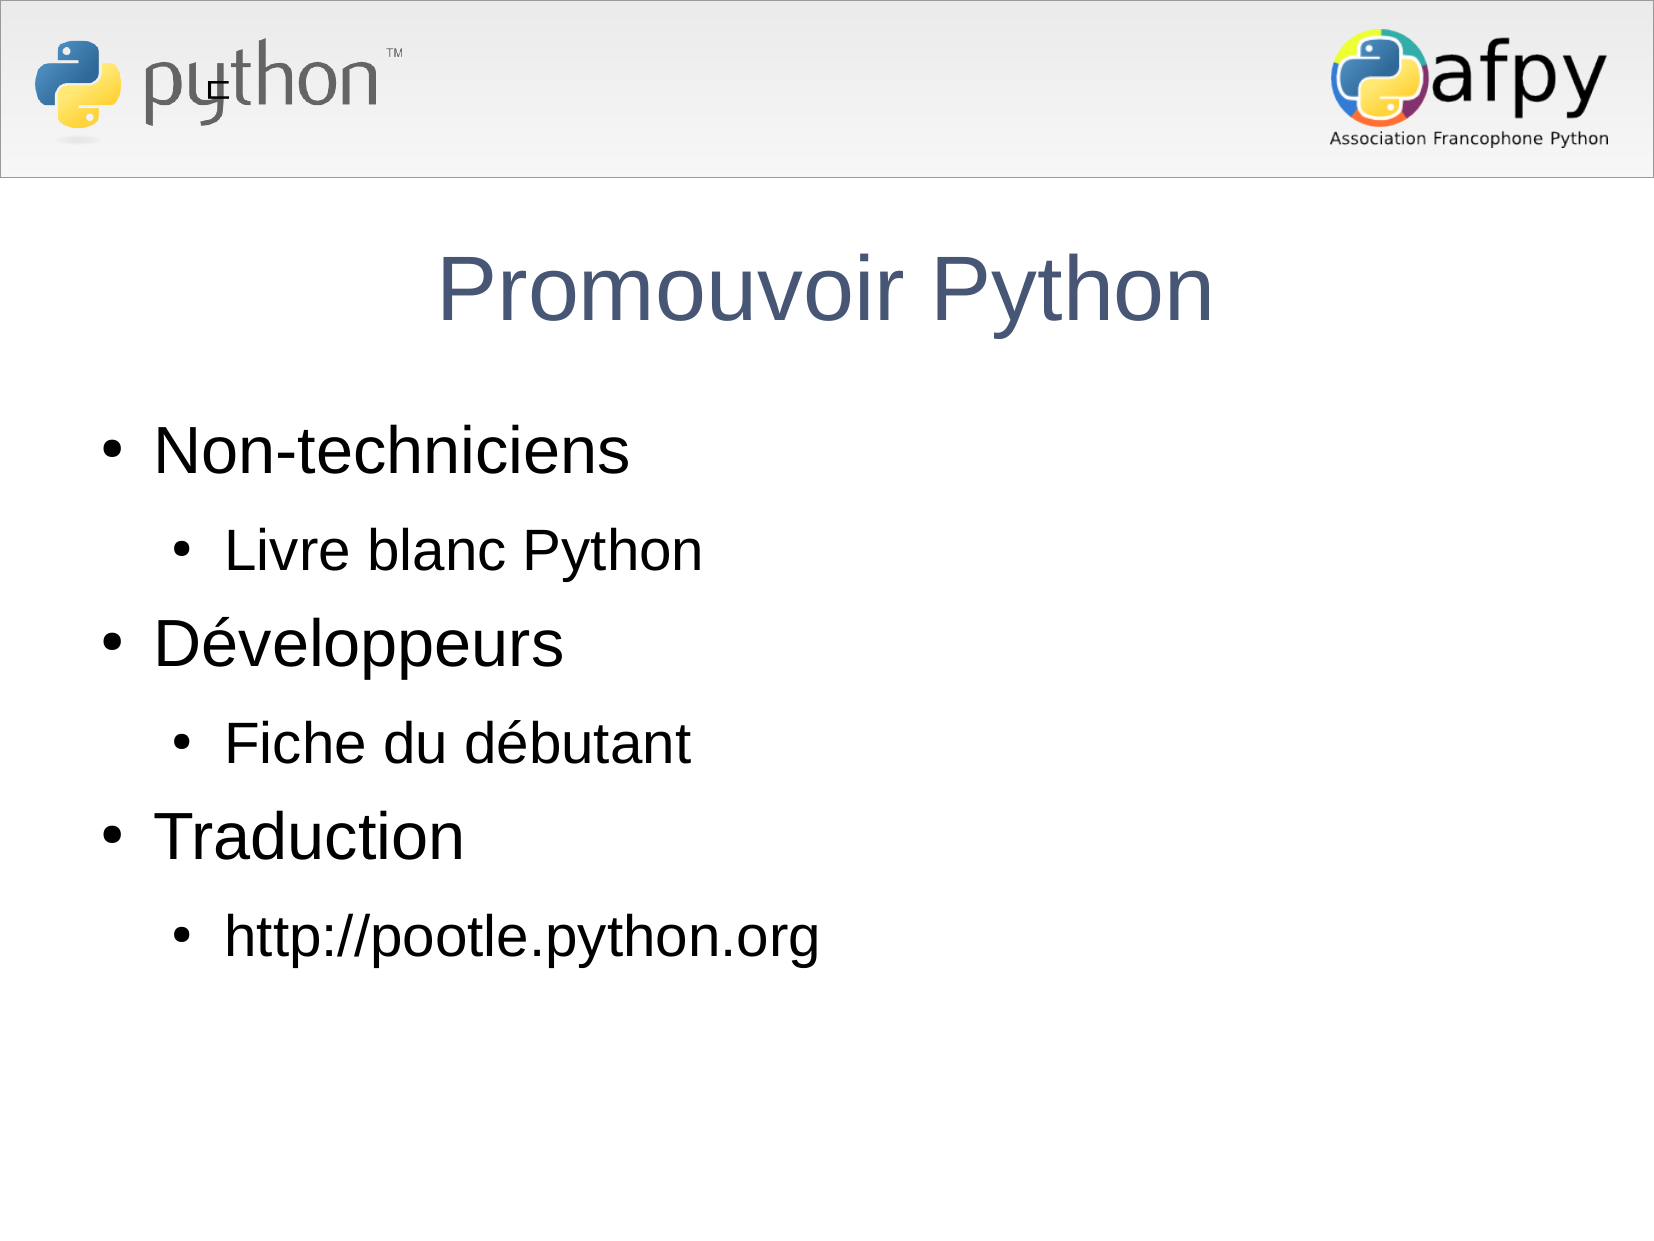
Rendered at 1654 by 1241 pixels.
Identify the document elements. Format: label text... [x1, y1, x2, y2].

title Promouvoir Python [82, 192, 1571, 385]
picture [35, 38, 402, 145]
picture [1330, 29, 1608, 148]
list Non-techniciens Livre blanc Python Développeurs Fiche du débutant Traduction http://pootle.python.org [82, 413, 1571, 1109]
